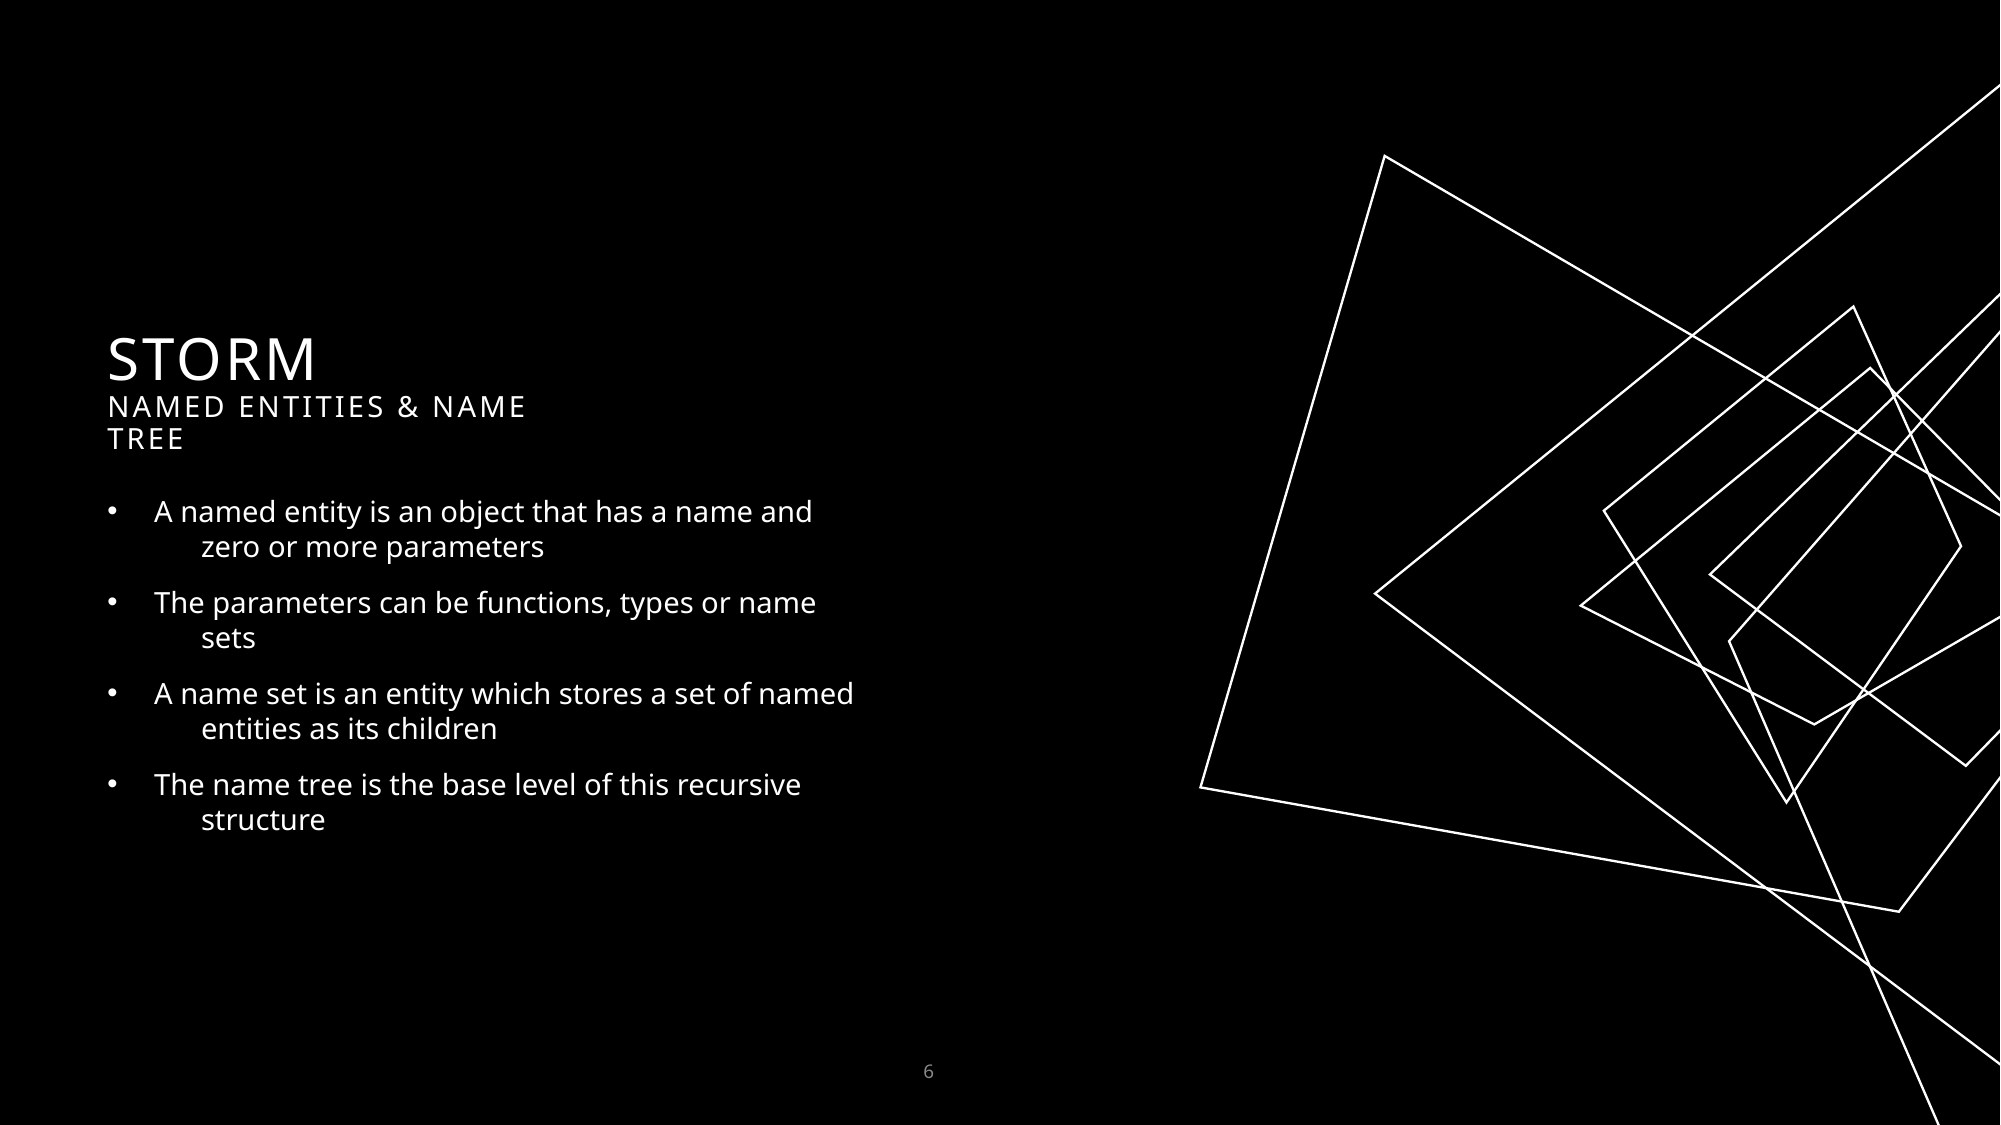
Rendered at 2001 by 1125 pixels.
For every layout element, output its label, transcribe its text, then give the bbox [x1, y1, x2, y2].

title Storm Named Entities & Name tree [92, 308, 604, 464]
slide_number 6 [908, 1042, 1071, 1103]
list A named entity is an object that has a name and zero or more parameters The parameters can be functions, types or name sets A name set is an entity which stores a set of named entities as its children The name tree is the base level of this recursive structure [92, 485, 883, 1056]
